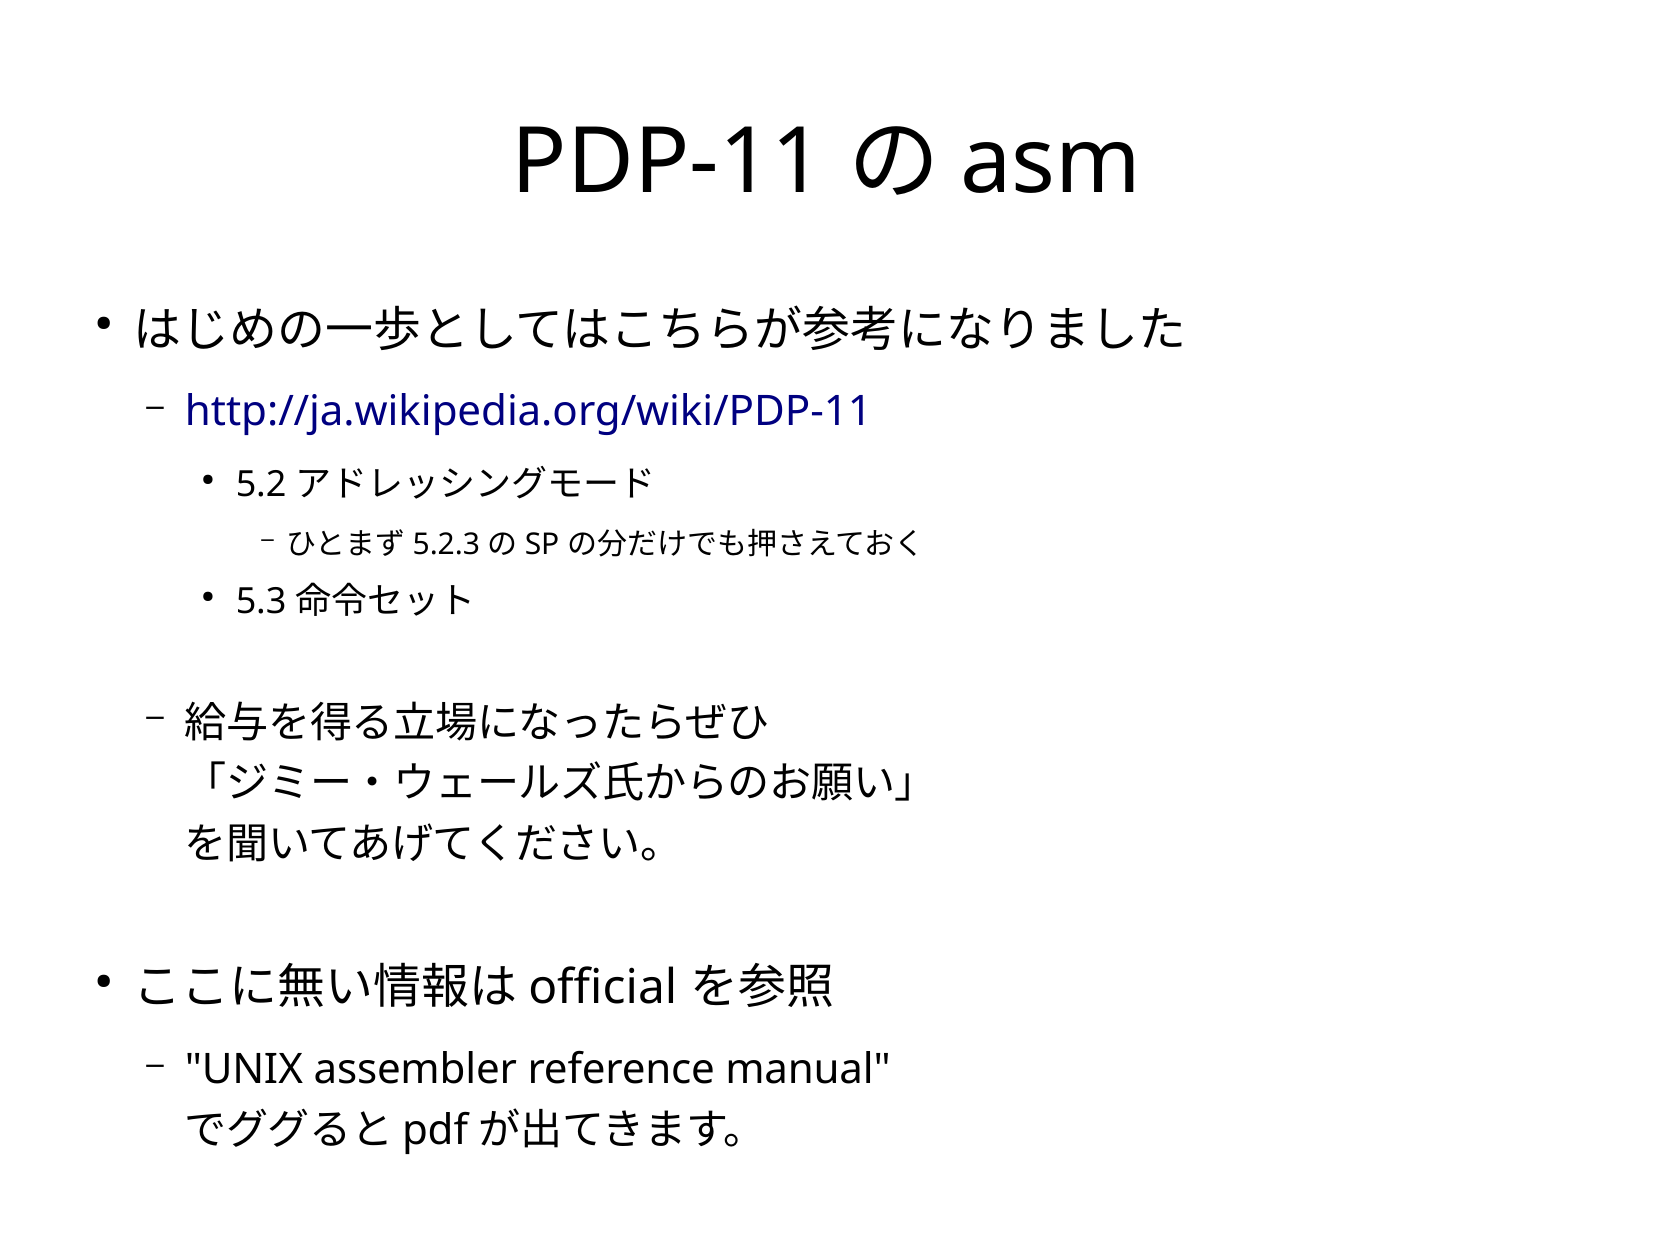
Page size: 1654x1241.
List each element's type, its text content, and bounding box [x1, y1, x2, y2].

title PDP-11 の asm [82, 49, 1571, 257]
list はじめの一歩としてはこちらが参考になりました http://ja.wikipedia.org/wiki/PDP-11 5.2 アドレッシングモード ひとまず 5.2.3 の SP の分だけでも押さえておく 5.3 命令セット 給与を得る立場になったらぜひ 「ジミー・ウェールズ氏からのお願い」 を聞いてあげてください。 ここに無い情報は official を参照 "UNIX assembler reference manual" でググると pdf が出てきます。 [82, 290, 1538, 1170]
